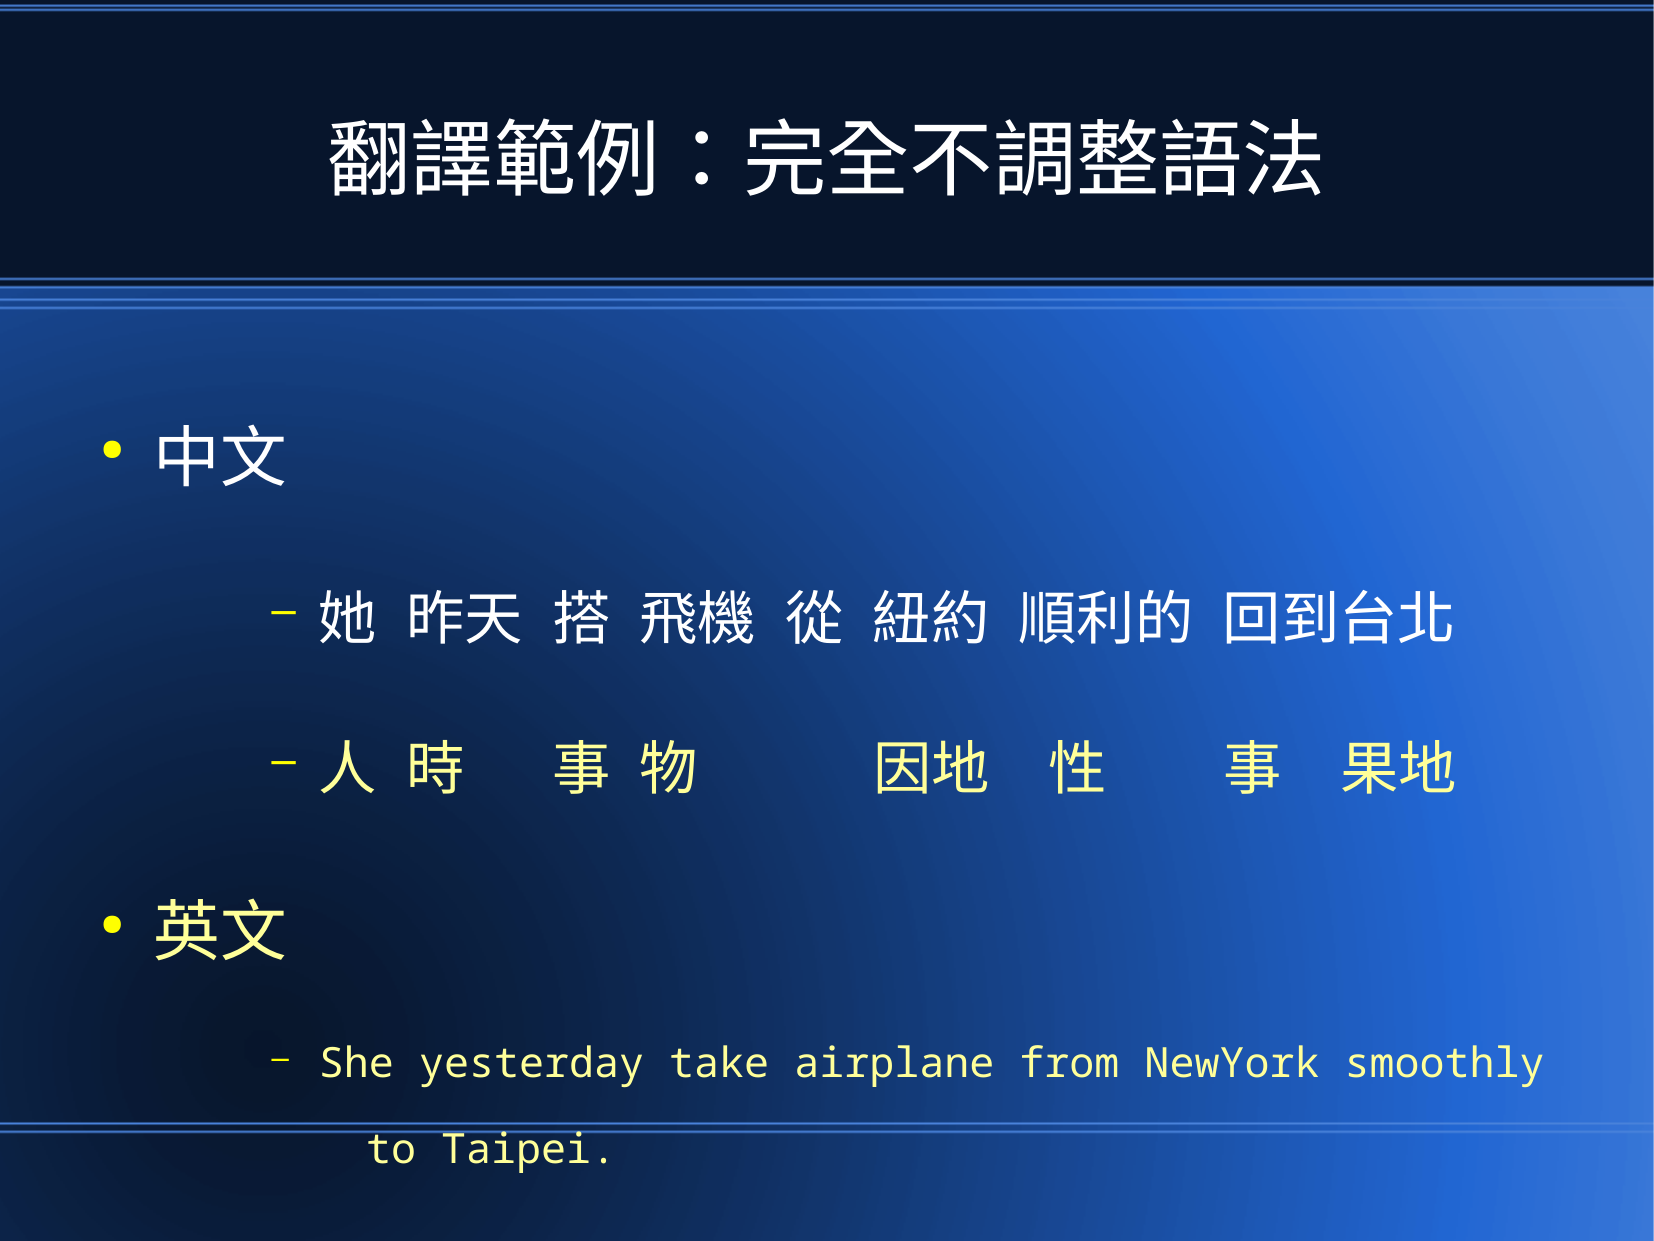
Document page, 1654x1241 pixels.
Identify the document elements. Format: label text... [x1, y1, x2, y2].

list 中文 她 昨天 搭 飛機 從 紐約 順利的 回到台北 人 時 事 物 因地 性 事 果地 英文 She yesterday take airplane from NewYork smoothly to Taipei. 人 時 事 物 因地 性 果地 [82, 355, 1607, 1241]
picture [0, 0, 1654, 1241]
title 翻譯範例：完全不調整語法 [82, 49, 1571, 257]
